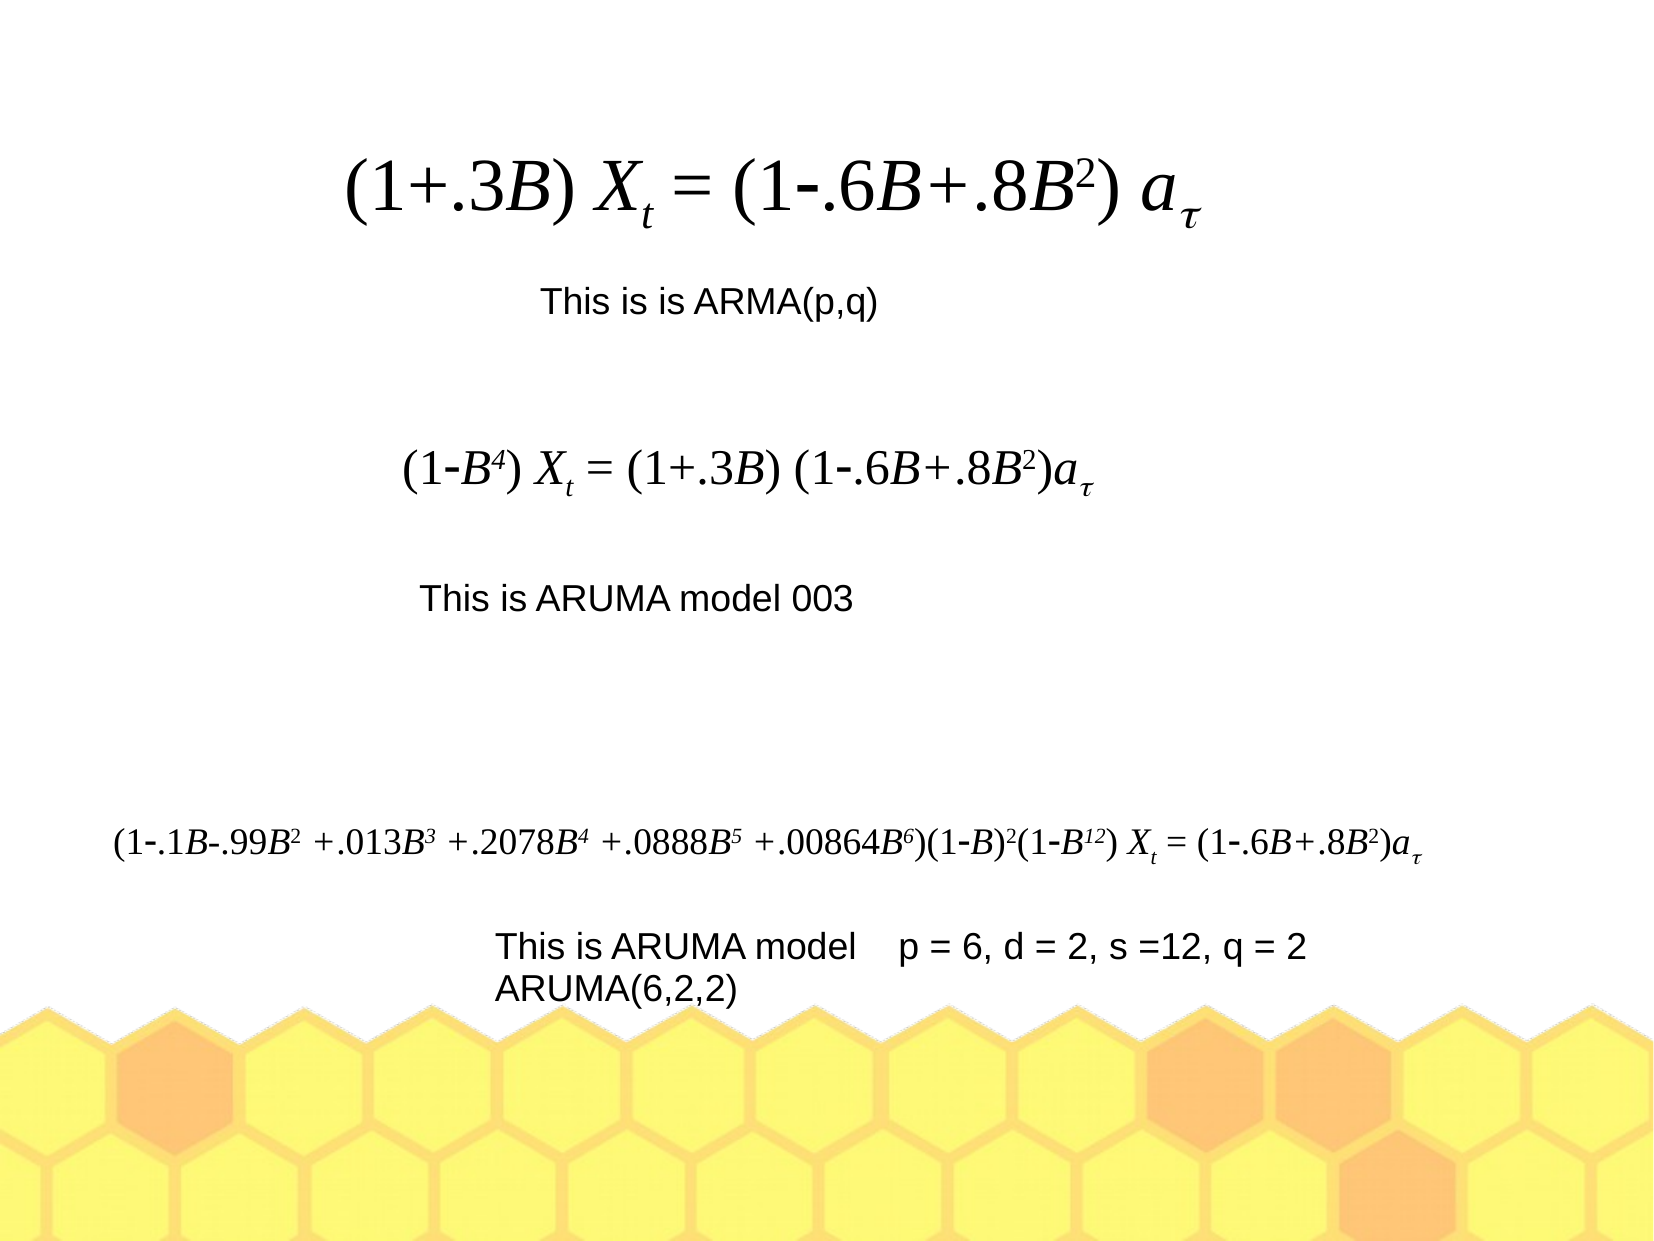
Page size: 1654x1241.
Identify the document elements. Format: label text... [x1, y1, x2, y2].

text_box This is is ARMA(p,q) [525, 273, 1261, 331]
text_box (1-B4) Xt = (1+.3B) (1-.6B+.8B2)at [0, 426, 1470, 510]
text_box (1-.1B-.99B2 +.013B3 +.2078B4 +.0888B5 +.00864B6)(1-B)2(1-B12) Xt = (1-.6B+.8B2)at [44, 809, 1545, 876]
text_box (1+.3B) Xt = (1-.6B+.8B2) at [330, 136, 1229, 247]
text_box This is ARUMA model 003 [404, 570, 869, 627]
picture [0, 1001, 1654, 1241]
text_box This is ARUMA model p = 6, d = 2, s =12, q = 2 ARUMA(6,2,2) [480, 918, 1323, 1017]
